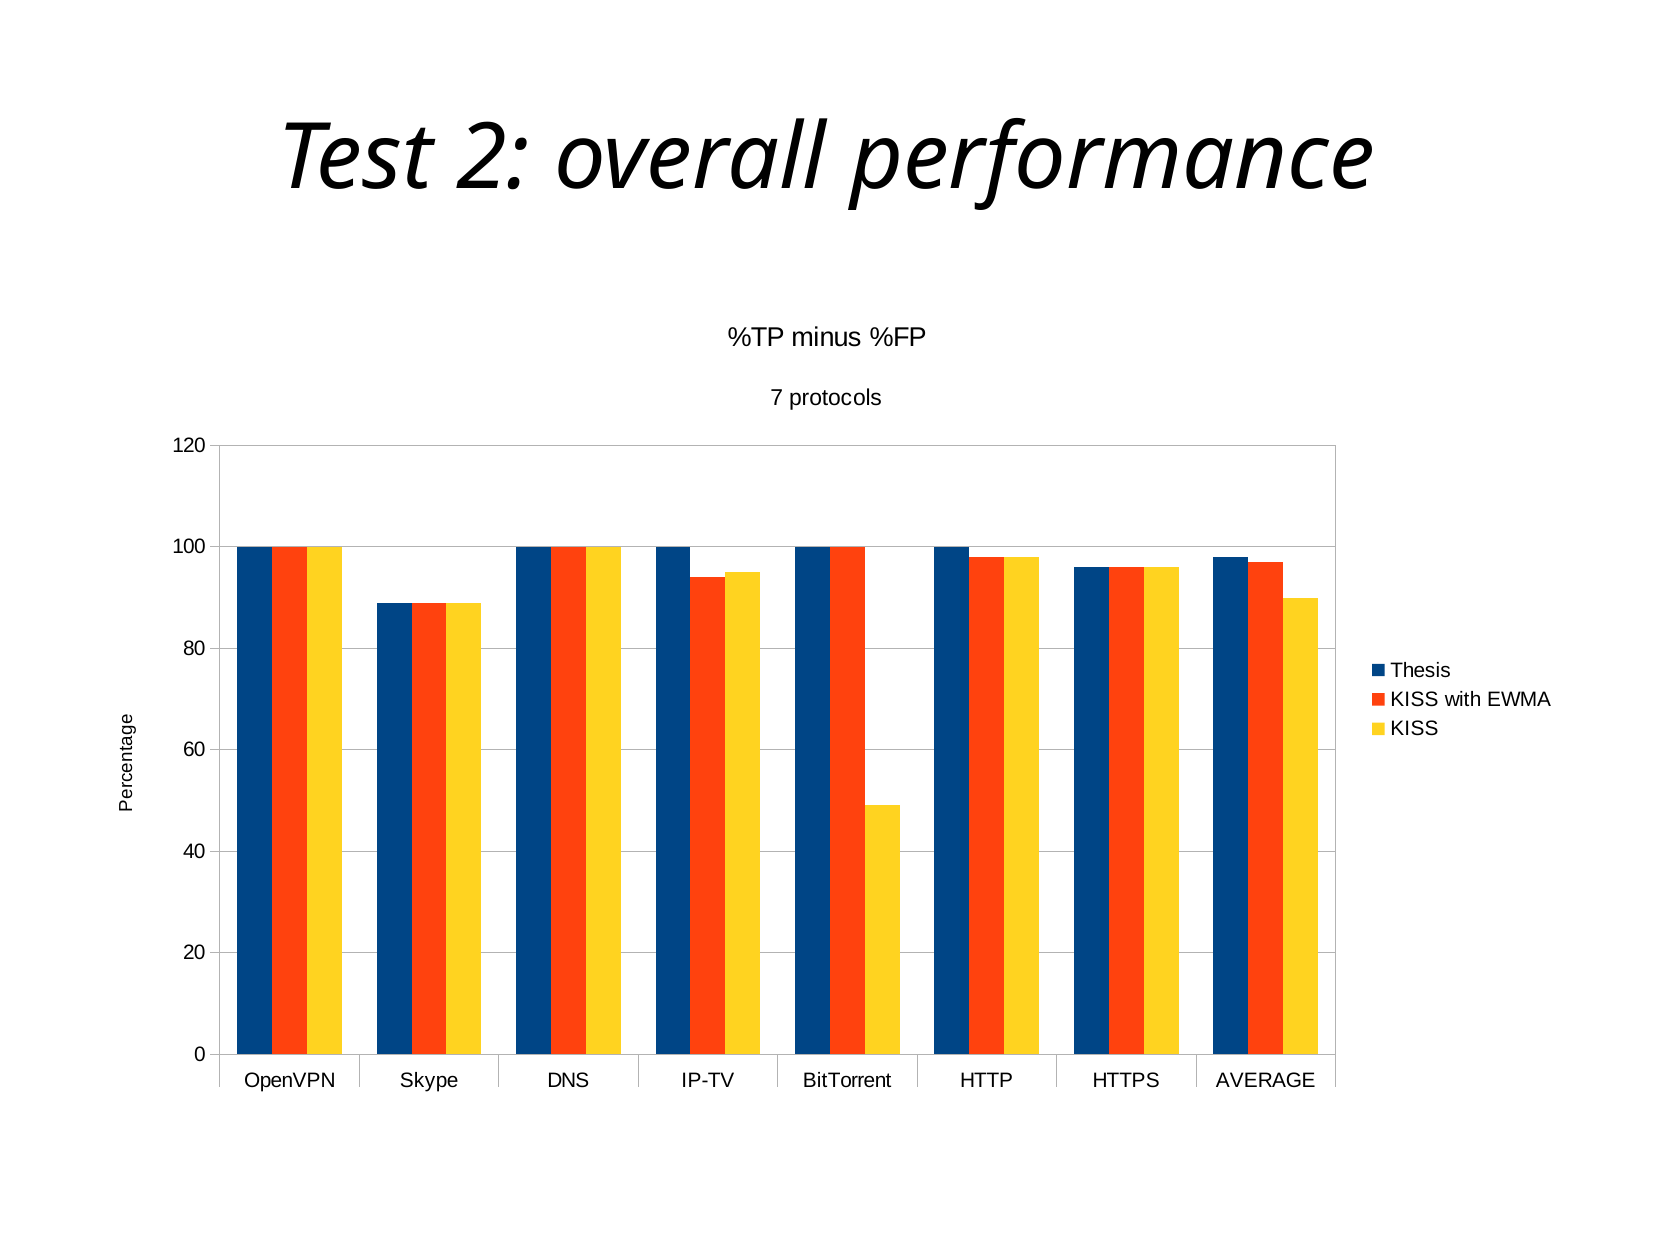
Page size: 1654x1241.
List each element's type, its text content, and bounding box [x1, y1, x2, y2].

title Test 2: overall performance [82, 49, 1571, 257]
chart [82, 290, 1571, 1109]
